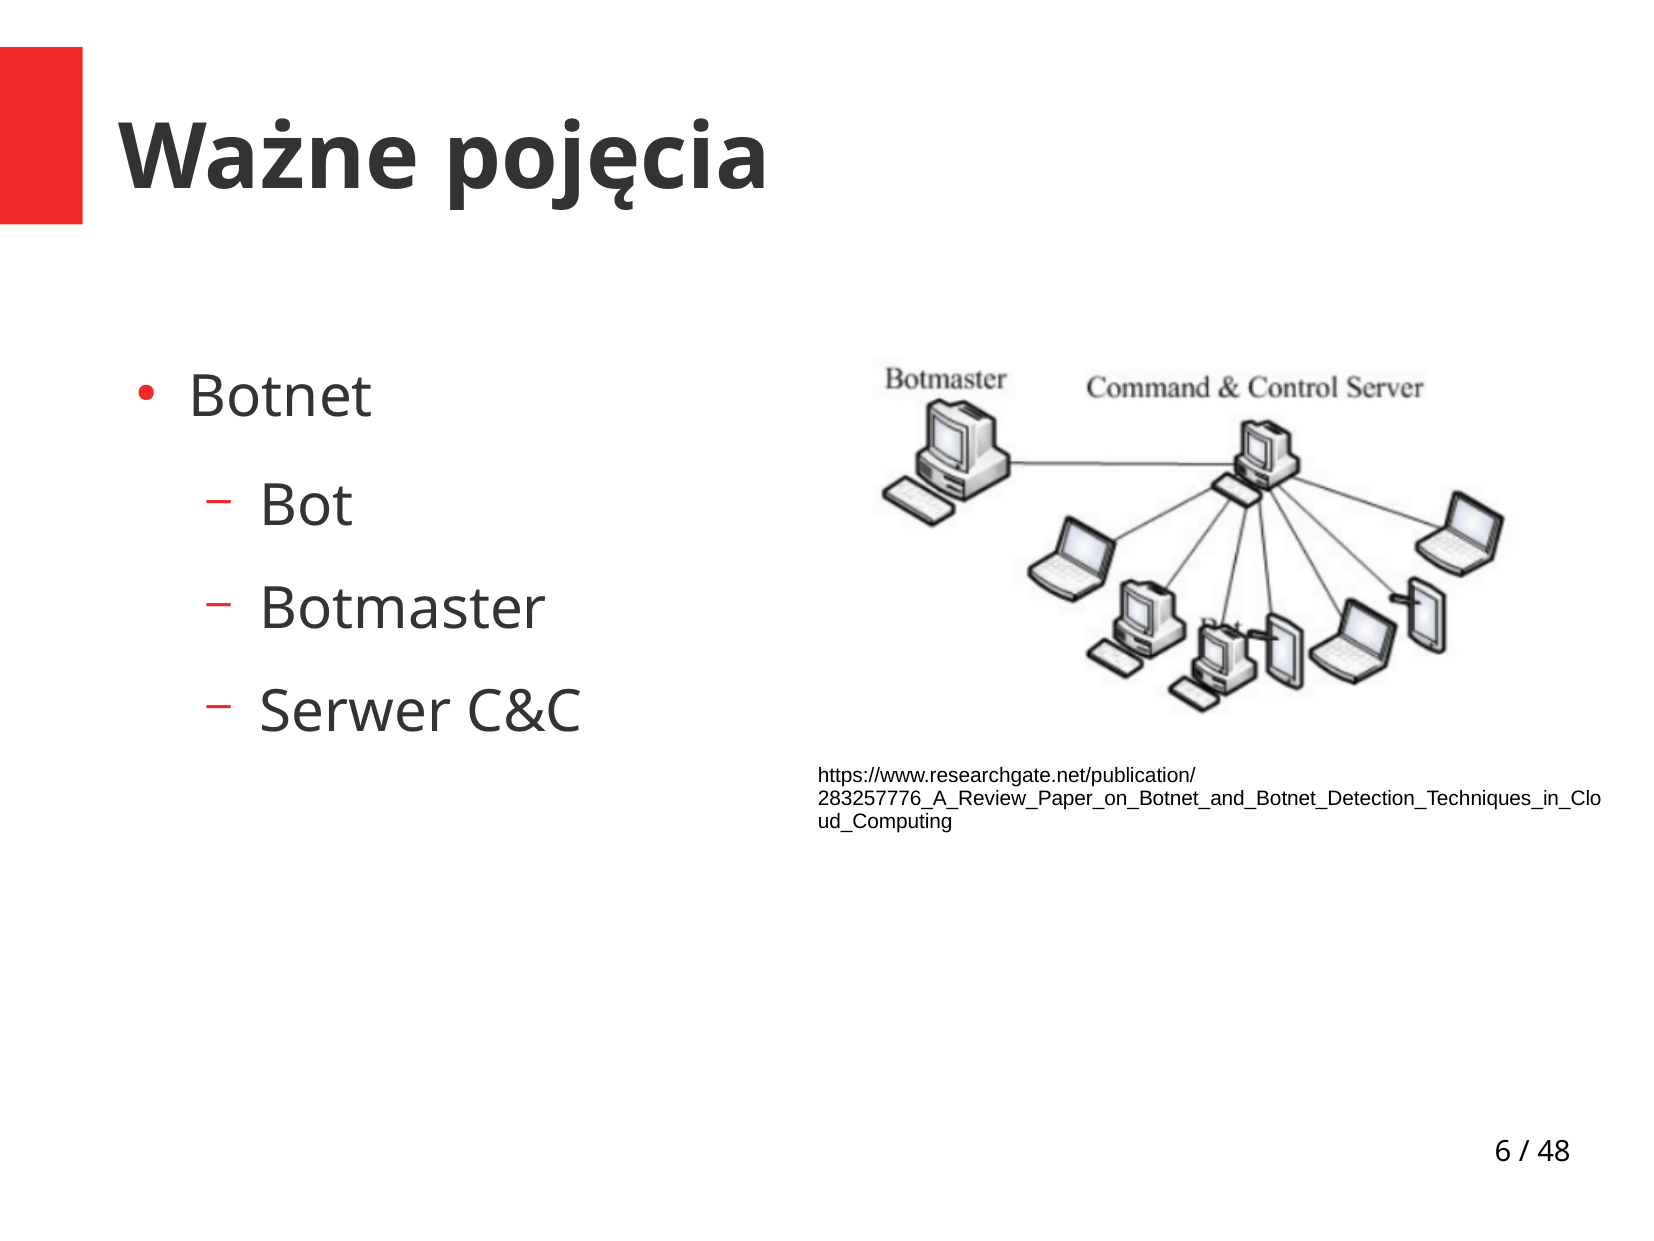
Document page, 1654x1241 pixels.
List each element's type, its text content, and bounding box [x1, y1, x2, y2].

title Ważne pojęcia [118, 49, 1571, 257]
picture [869, 355, 1534, 724]
text_box https://www.researchgate.net/publication/283257776_A_Review_Paper_on_Botnet_and_Botnet_Detection_Techniques_in_Cloud_Computing [803, 755, 1619, 829]
list Botnet Bot Botmaster Serwer C&C [118, 354, 1536, 1074]
